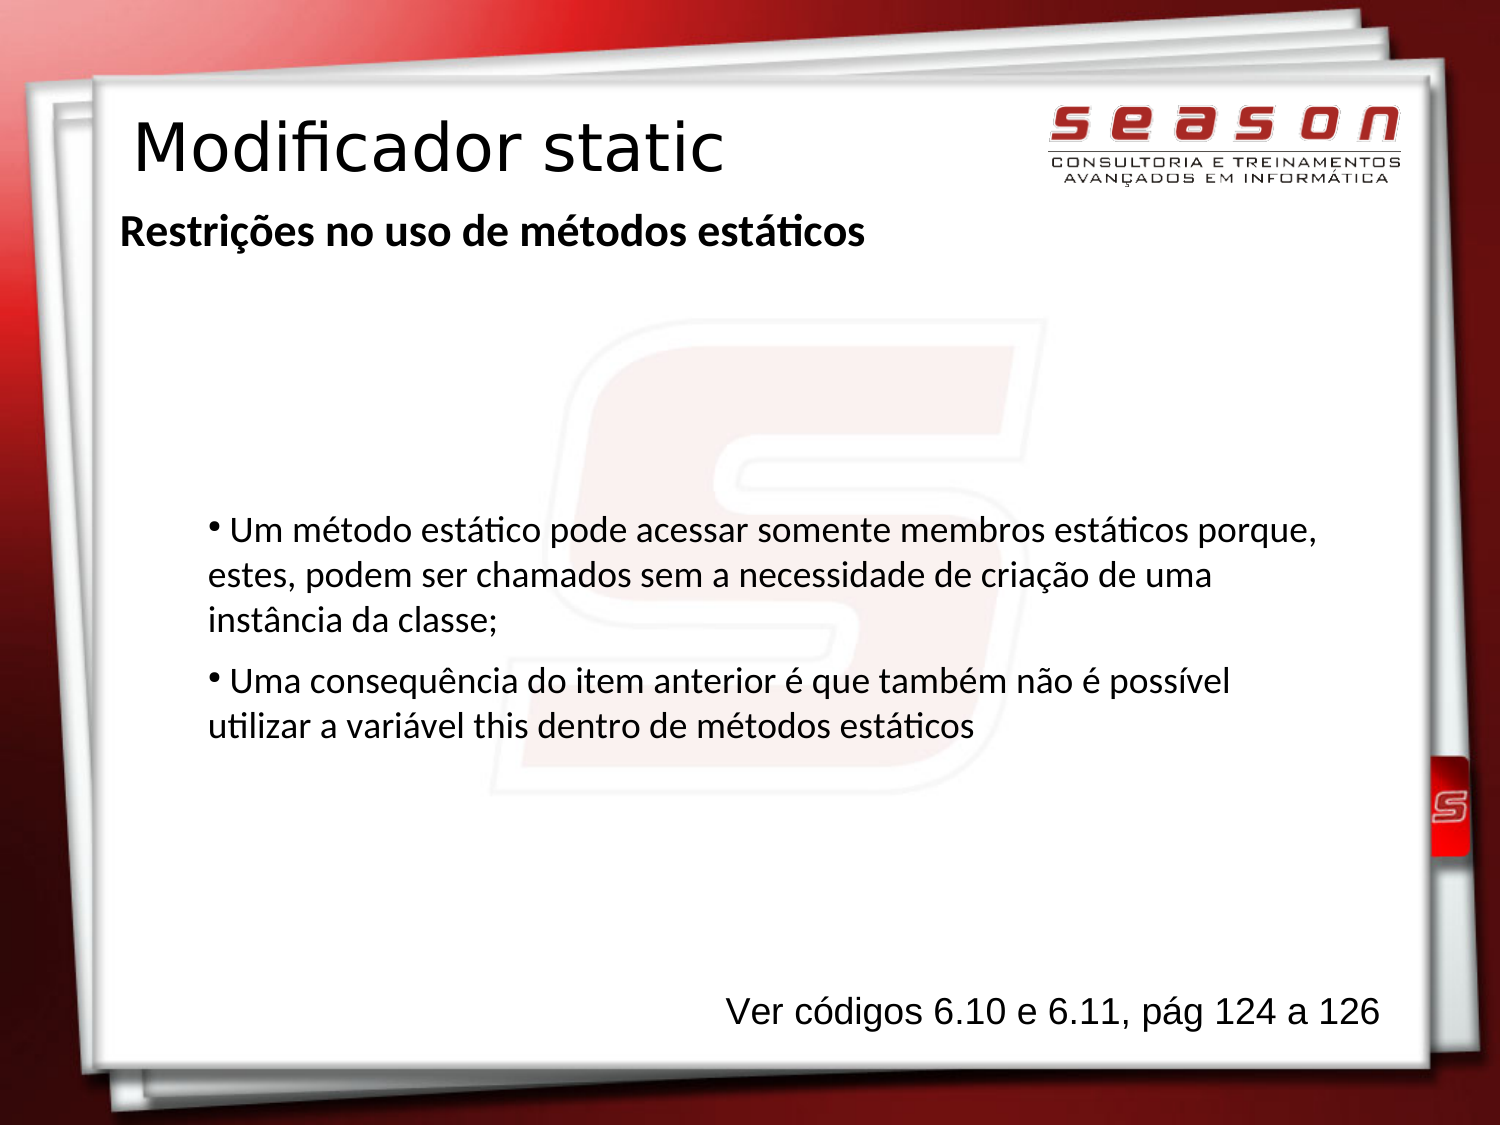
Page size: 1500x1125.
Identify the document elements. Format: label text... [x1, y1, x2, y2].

picture [0, 0, 1500, 1125]
text_box Ver códigos 6.10 e 6.11, pág 124 a 126 [708, 979, 1396, 1040]
text_box Um método estático pode acessar somente membros estáticos porque, estes, podem ser chamados sem a necessidade de criação de uma instância da classe; Uma consequência do item anterior é que também não é possível utilizar a variável this dentro de métodos estáticos [207, 357, 1328, 894]
text_box Restrições no uso de métodos estáticos [119, 200, 1240, 256]
title Modificador static [118, 33, 1394, 257]
